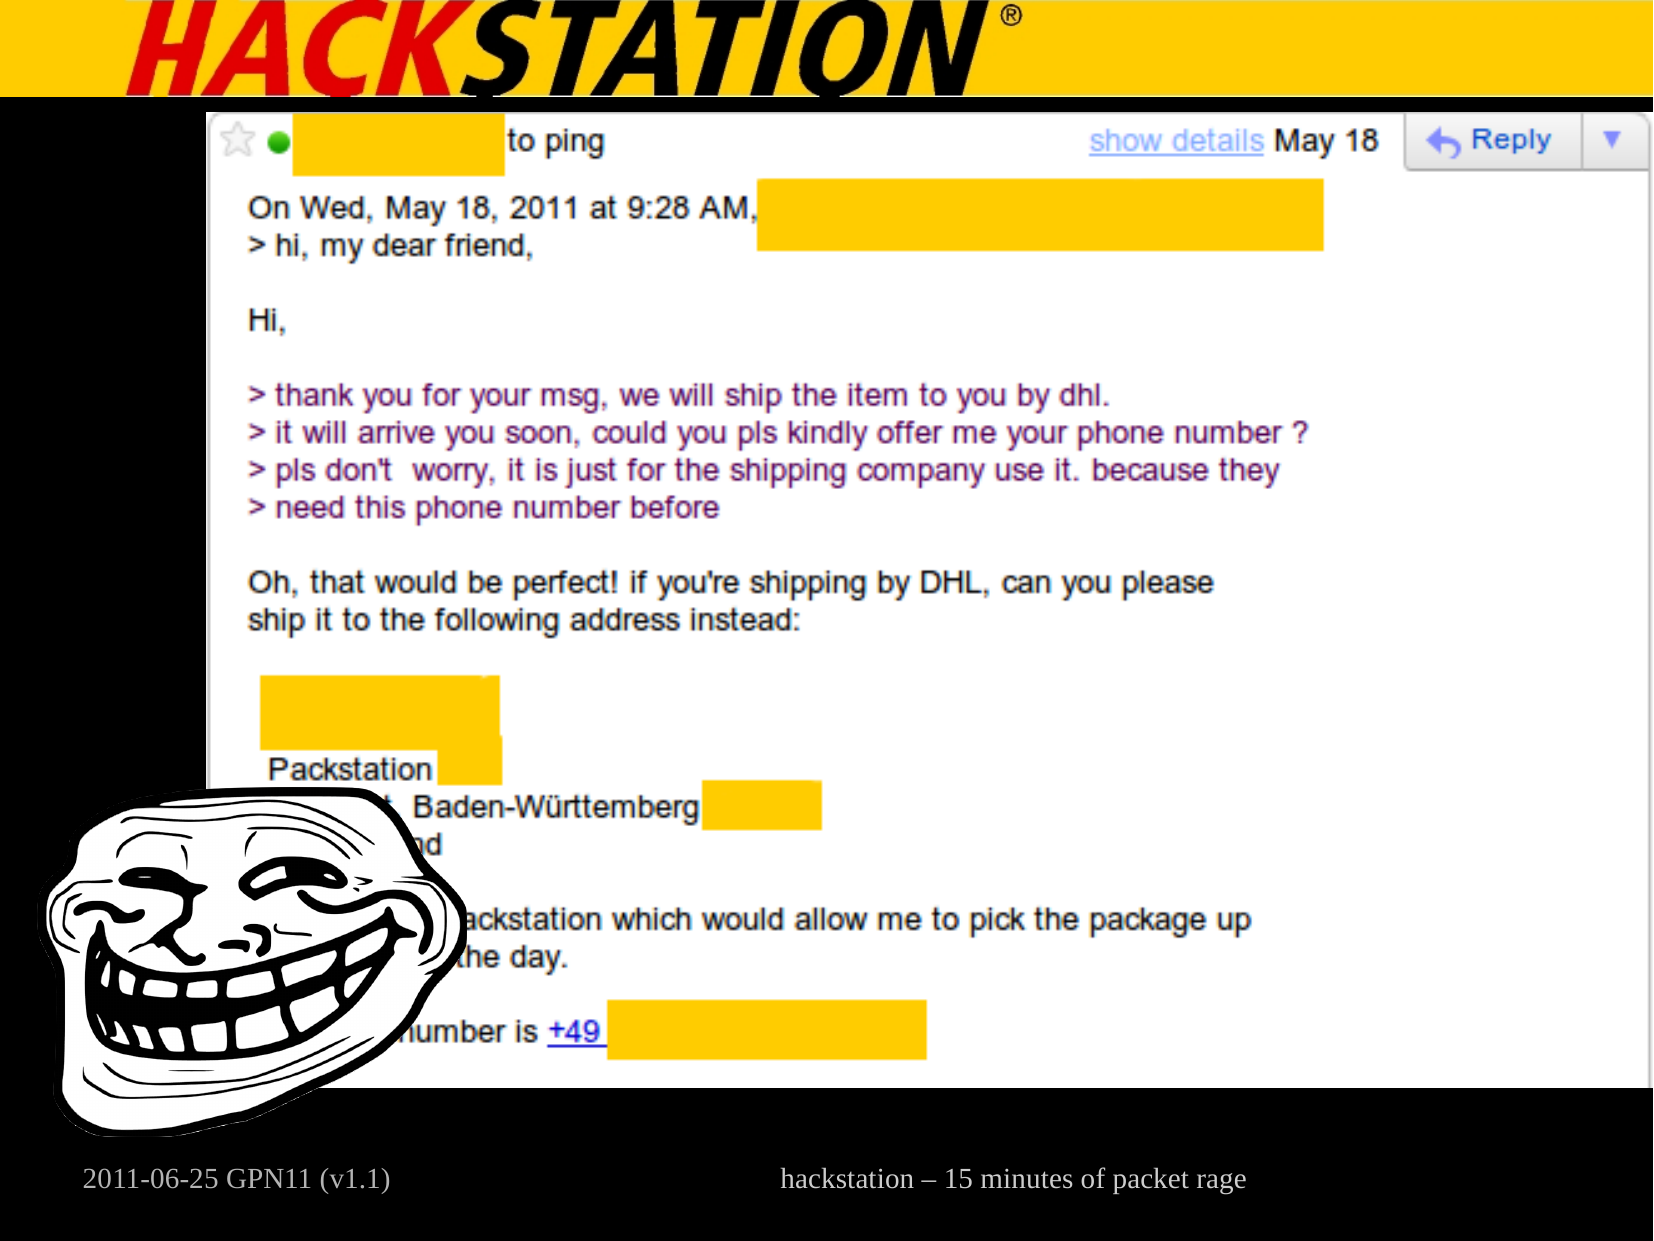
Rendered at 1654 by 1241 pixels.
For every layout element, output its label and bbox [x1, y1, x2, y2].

picture [37, 112, 1653, 1137]
picture [0, 0, 1653, 97]
